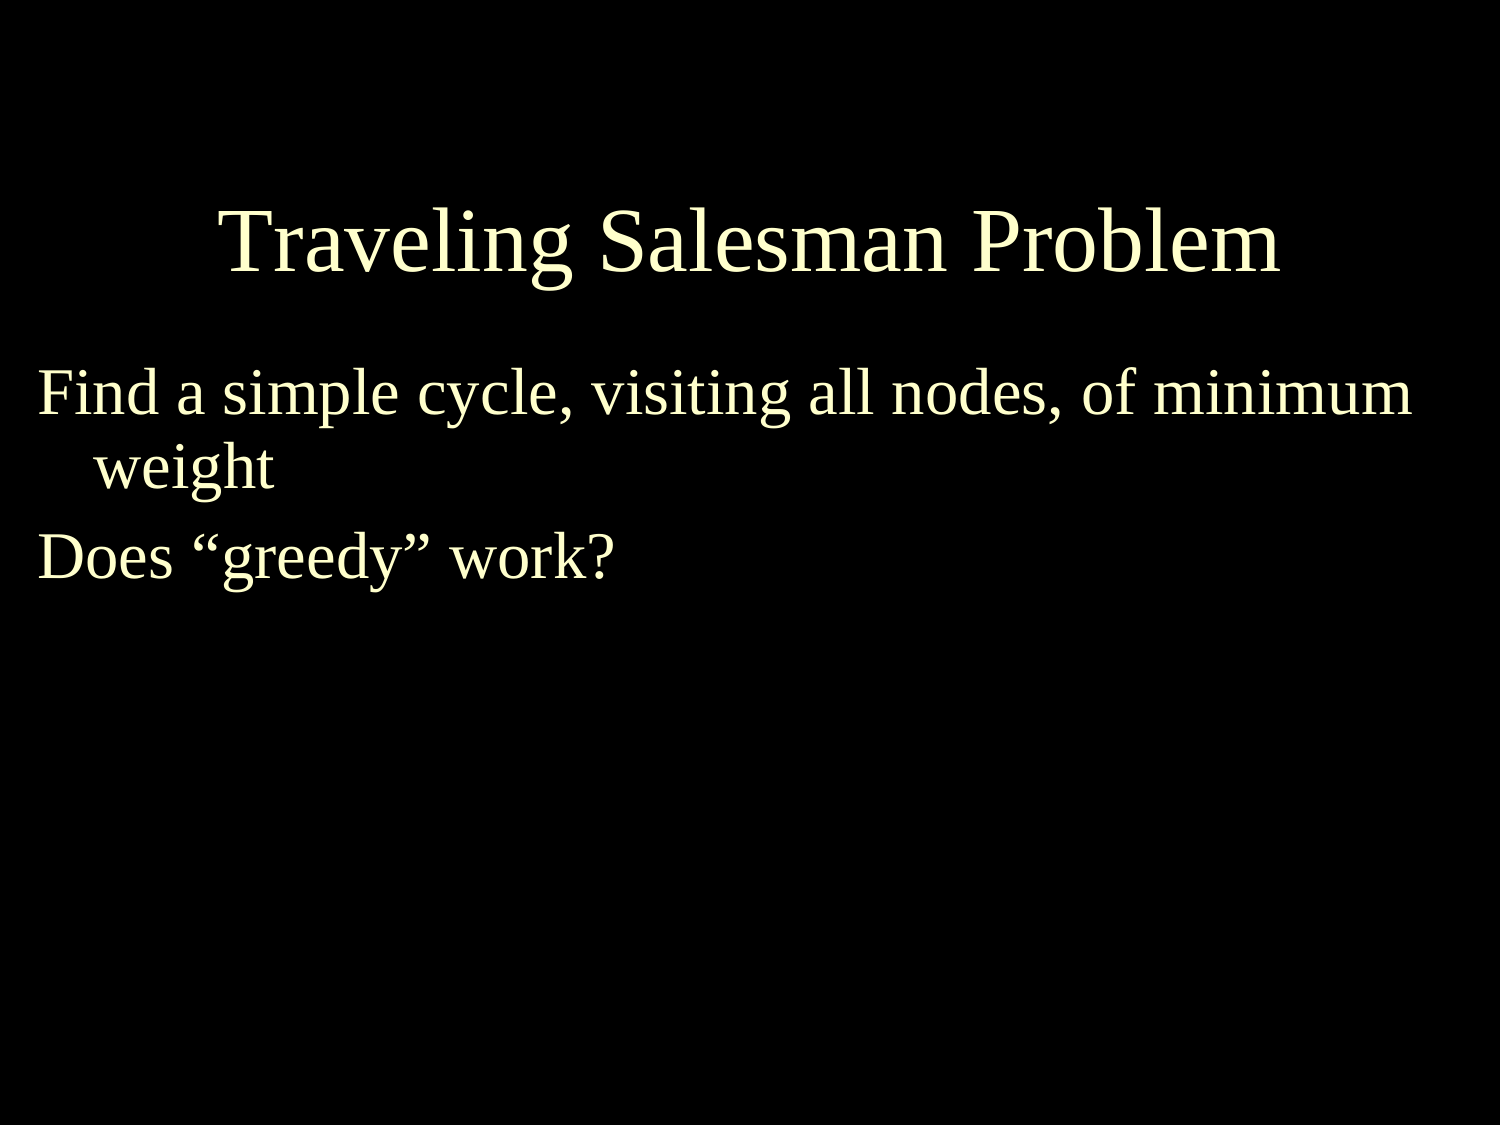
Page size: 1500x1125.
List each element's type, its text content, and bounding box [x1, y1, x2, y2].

list Find a simple cycle, visiting all nodes, of minimum weight Does “greedy” work? [22, 347, 1482, 638]
title Traveling Salesman Problem [22, 145, 1480, 336]
